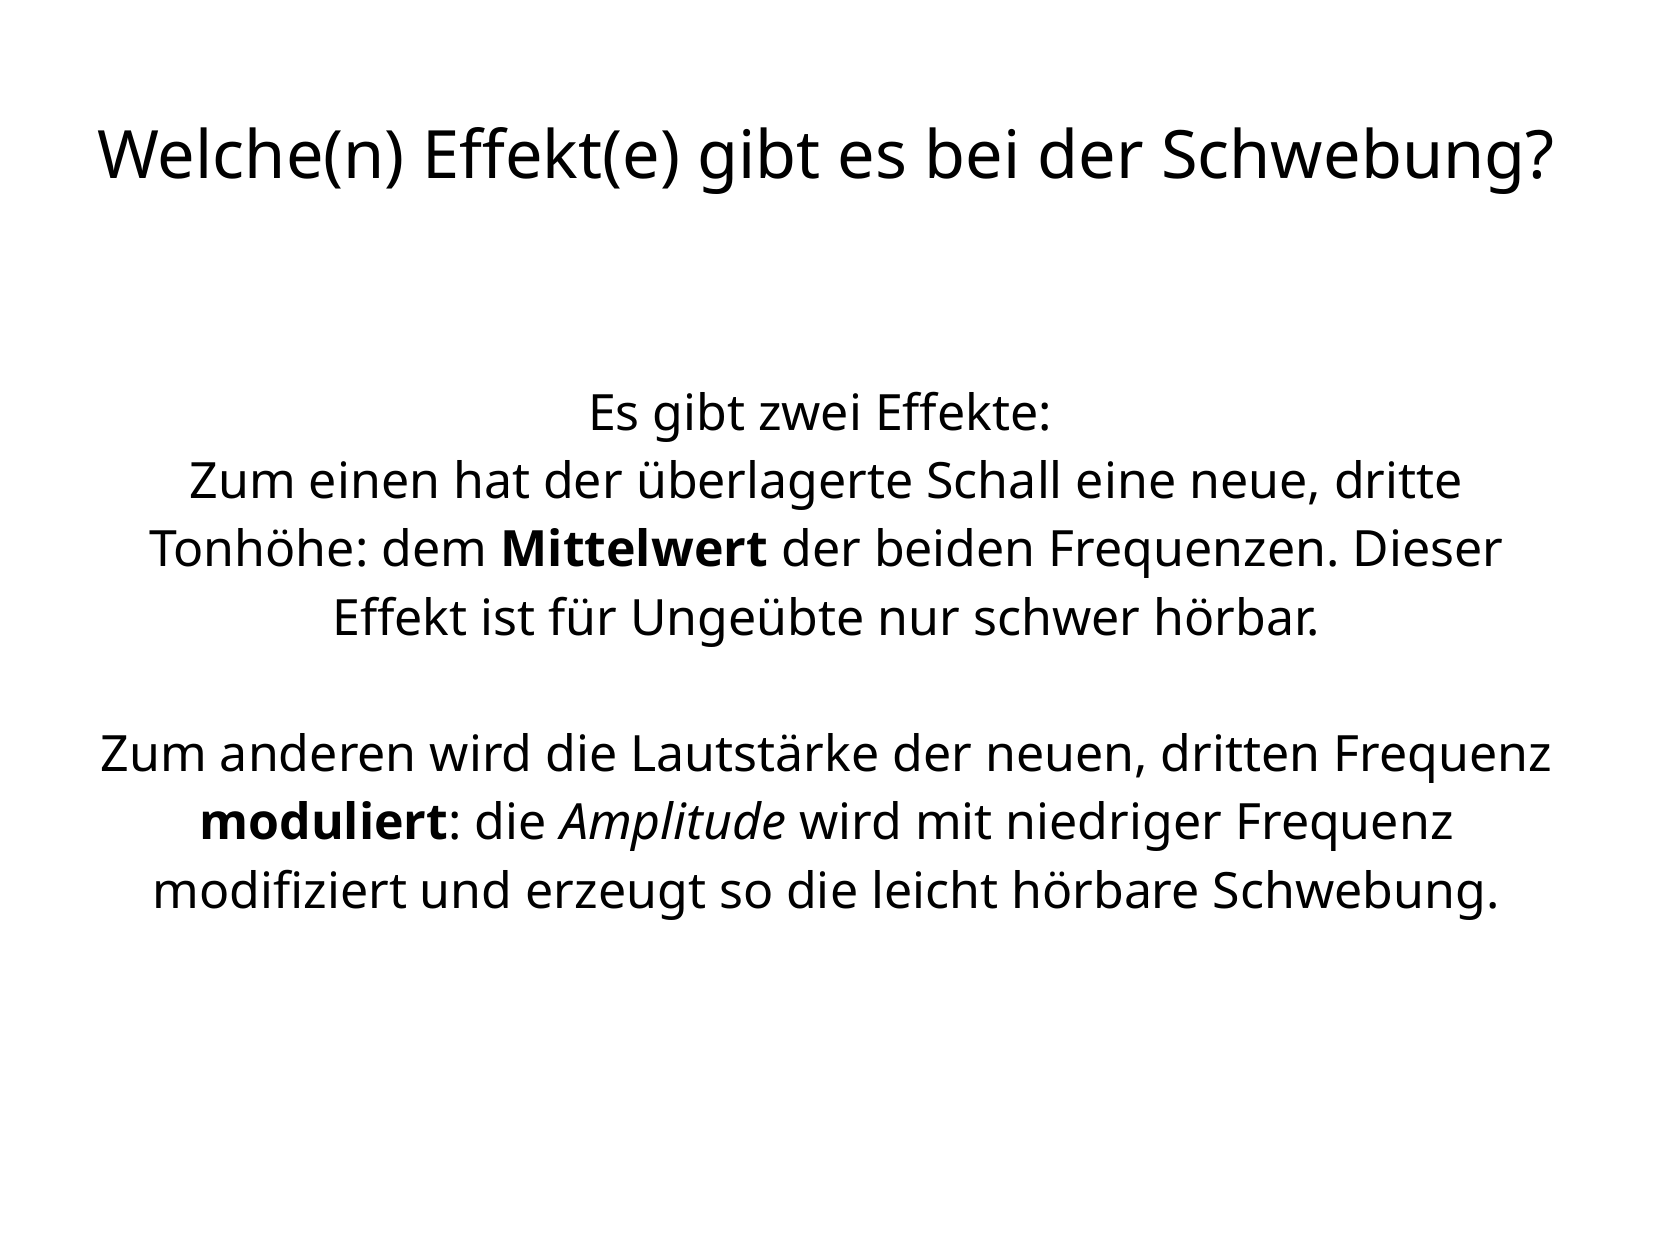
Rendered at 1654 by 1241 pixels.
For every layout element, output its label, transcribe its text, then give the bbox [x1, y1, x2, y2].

subtitle Es gibt zwei Effekte: Zum einen hat der überlagerte Schall eine neue, dritte Tonhöhe: dem Mittelwert der beiden Frequenzen. Dieser Effekt ist für Ungeübte nur schwer hörbar. Zum anderen wird die Lautstärke der neuen, dritten Frequenz moduliert: die Amplitude wird mit niedriger Frequenz modifiziert und erzeugt so die leicht hörbare Schwebung. [82, 290, 1571, 1010]
title Welche(n) Effekt(e) gibt es bei der Schwebung? [82, 49, 1571, 257]
